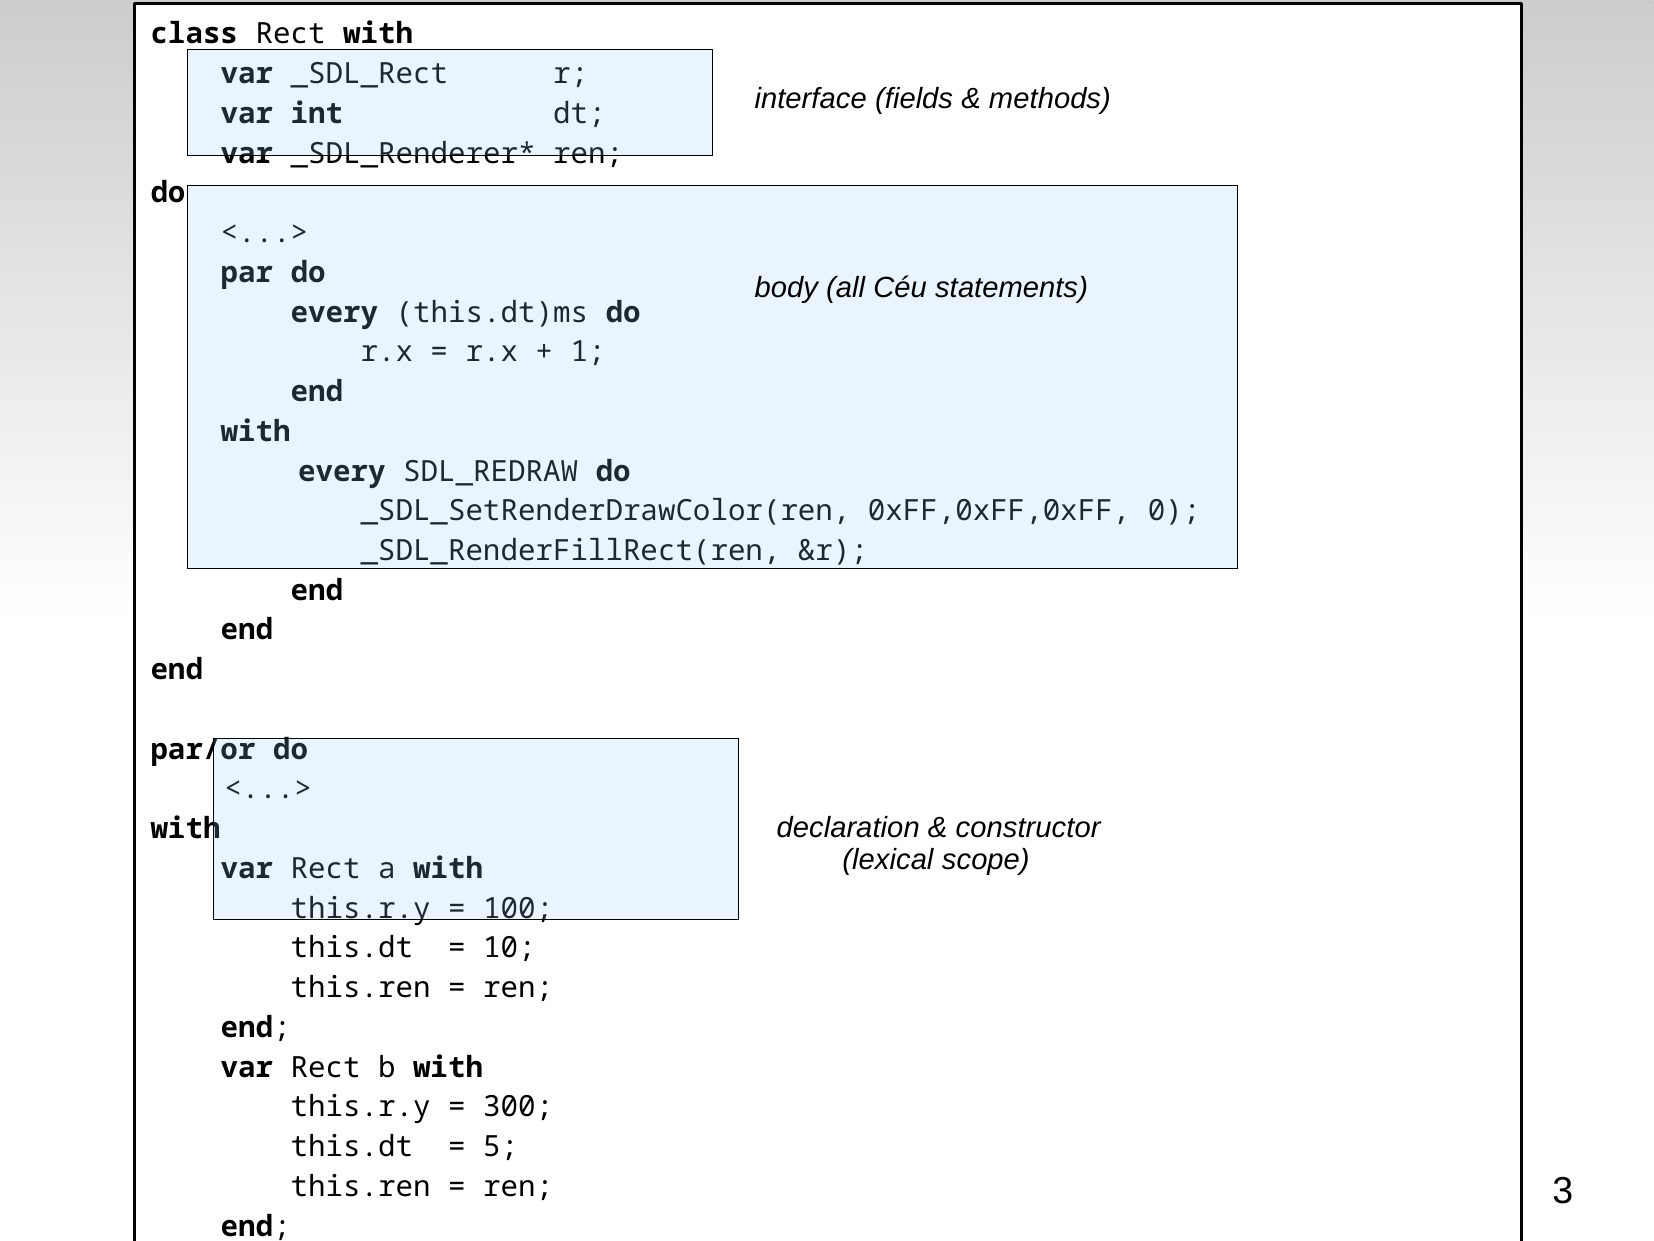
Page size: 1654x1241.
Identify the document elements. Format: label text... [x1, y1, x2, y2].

text_box body (all Céu statements) [739, 263, 1104, 312]
text_box 3 [1537, 1162, 1588, 1220]
text_box [187, 185, 1238, 569]
text_box declaration & constructor (lexical scope) [761, 803, 1116, 884]
text_box [213, 738, 739, 920]
text_box class Rect with var _SDL_Rect r; var int dt; var _SDL_Renderer* ren; do <...> par do every (this.dt)ms do r.x = r.x + 1; end with every SDL_REDRAW do _SDL_SetRenderDrawColor(ren, 0xFF,0xFF,0xFF, 0); _SDL_RenderFillRect(ren, &r); end end end par/or do <...> with var Rect a with this.r.y = 100; this.dt = 10; this.ren = ren; end; var Rect b with this.r.y = 300; this.dt = 5; this.ren = ren; end; await FOREVER; with await SDL_QUIT; end [134, 3, 1522, 1237]
text_box interface (fields & methods) [739, 75, 1127, 123]
text_box [187, 49, 713, 156]
